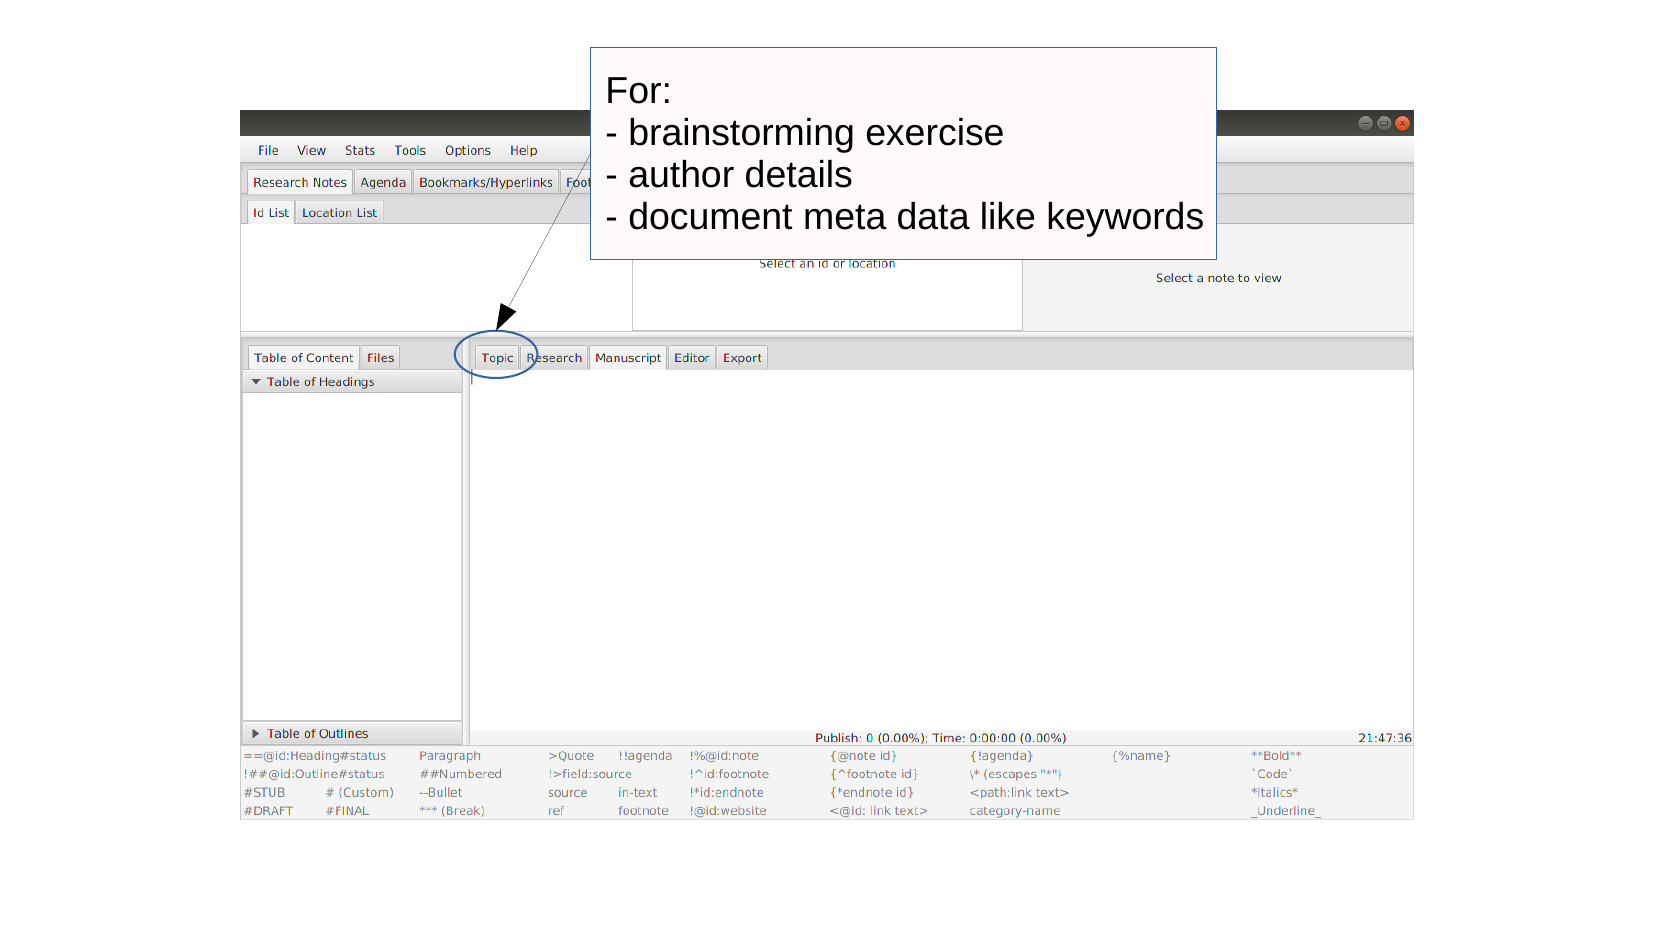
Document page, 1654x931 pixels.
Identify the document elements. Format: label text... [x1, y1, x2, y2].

picture [240, 110, 1414, 820]
text_box For: - brainstorming exercise - author details - document meta data like keywords [590, 47, 1217, 260]
picture [456, 332, 536, 376]
